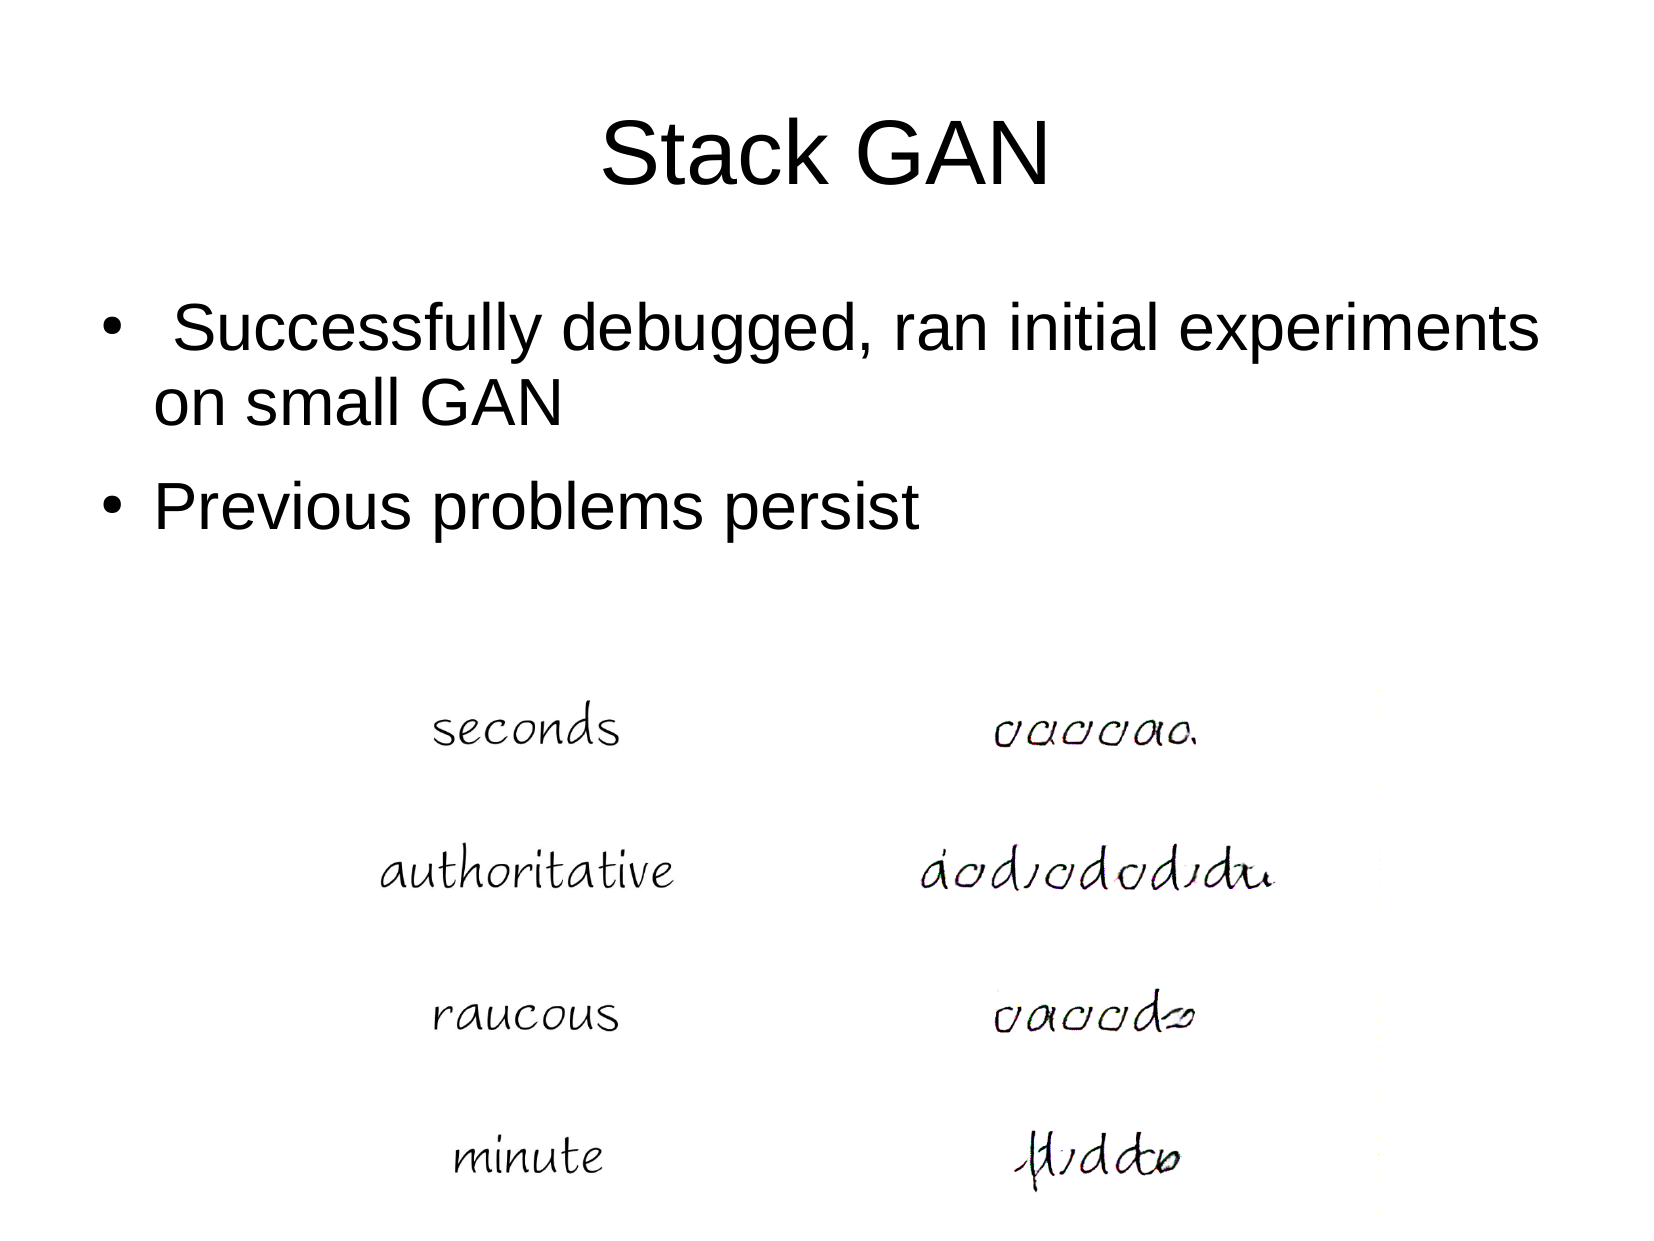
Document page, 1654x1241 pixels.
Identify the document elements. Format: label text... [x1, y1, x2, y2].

list Successfully debugged, ran initial experiments on small GAN Previous problems persist [82, 290, 1571, 1010]
picture [240, 645, 1381, 1215]
title Stack GAN [82, 49, 1571, 257]
